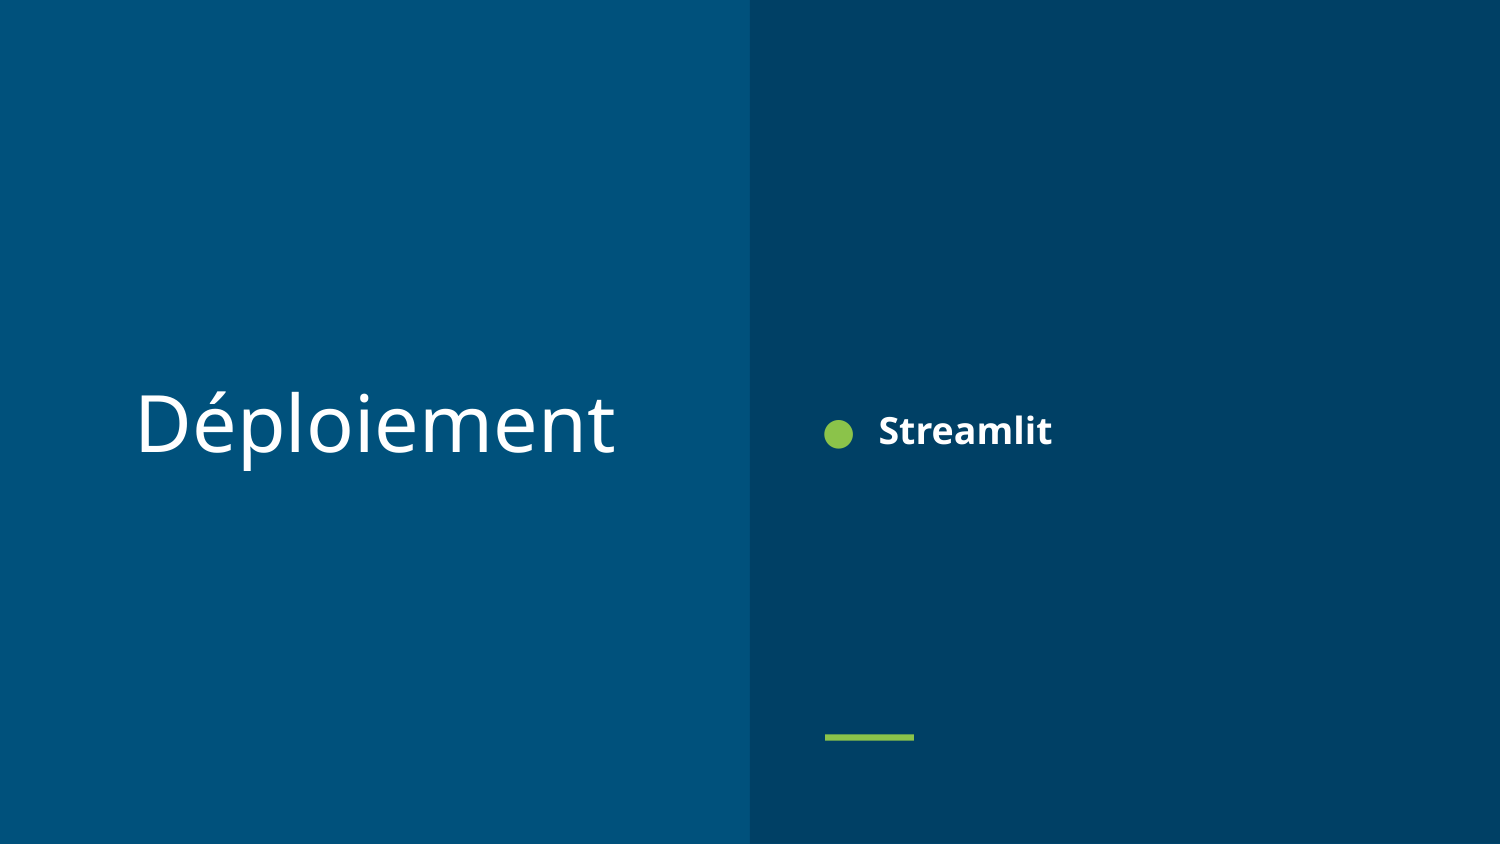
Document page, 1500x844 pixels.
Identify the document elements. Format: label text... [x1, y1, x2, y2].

title Déploiement [43, 313, 708, 530]
list Streamlit [788, 160, 1418, 767]
